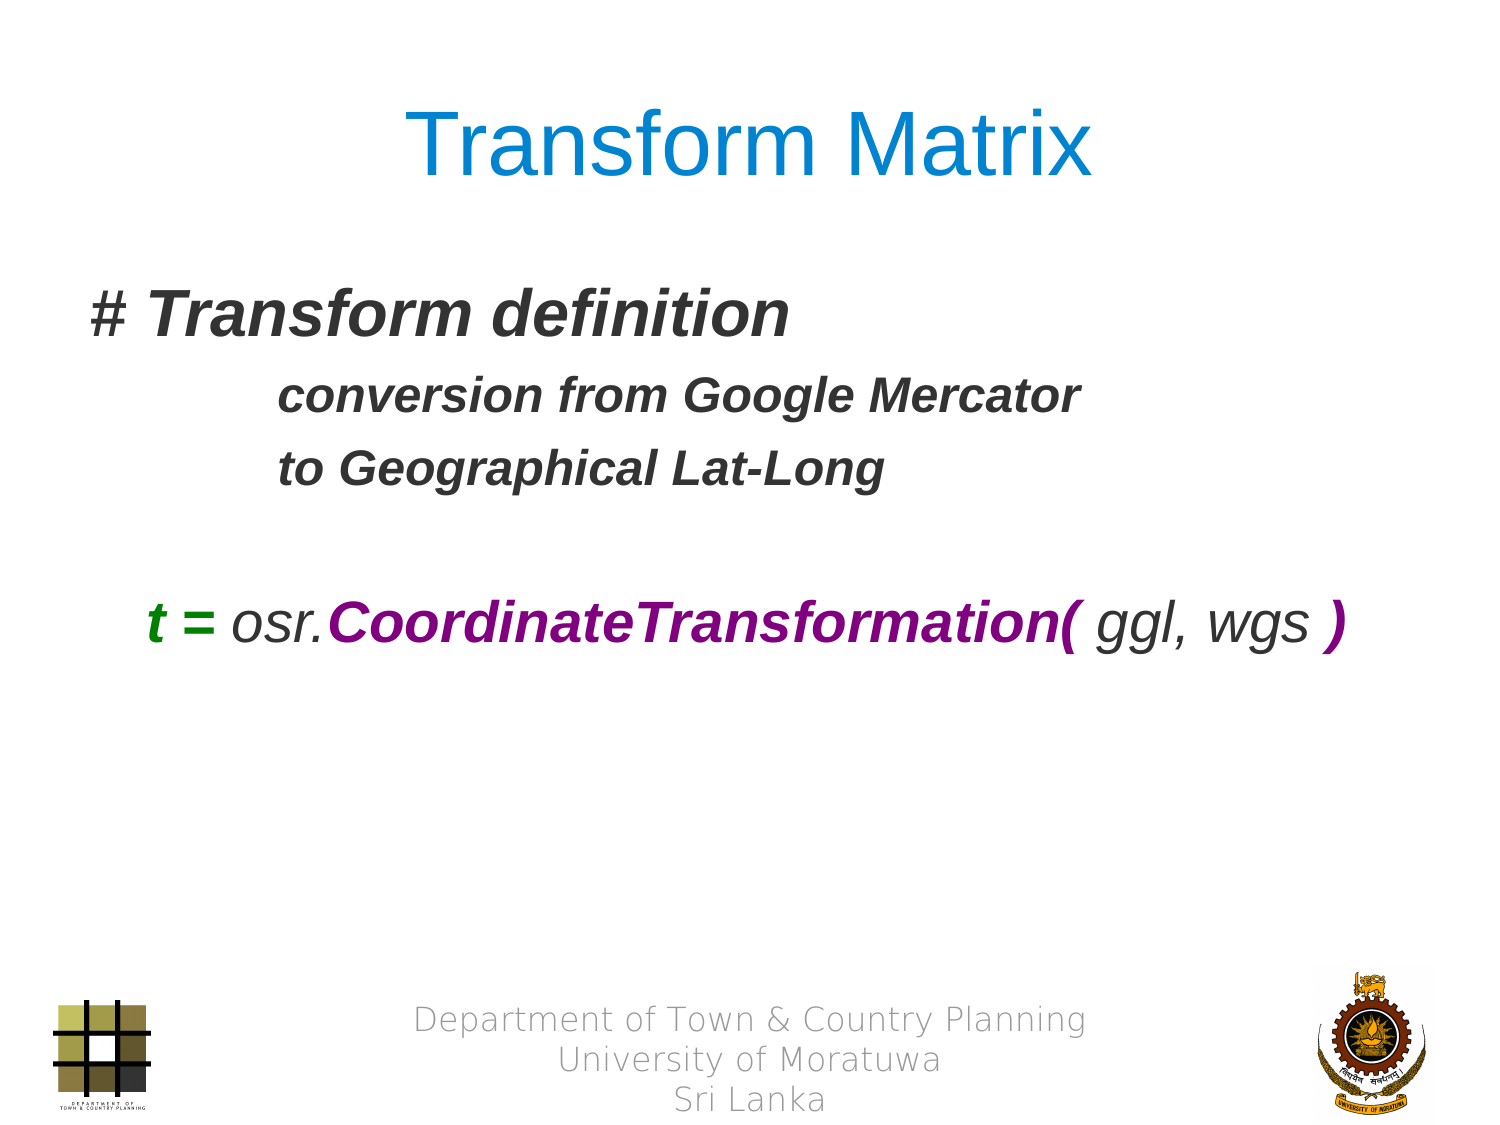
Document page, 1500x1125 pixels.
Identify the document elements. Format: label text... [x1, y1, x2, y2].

title Transform Matrix [75, 45, 1426, 233]
picture [1312, 966, 1435, 1125]
list # Transform definition conversion from Google Mercator to Geographical Lat-Long t = osr.CoordinateTransformation( ggl, wgs ) [75, 262, 1426, 916]
picture [53, 1000, 151, 1110]
